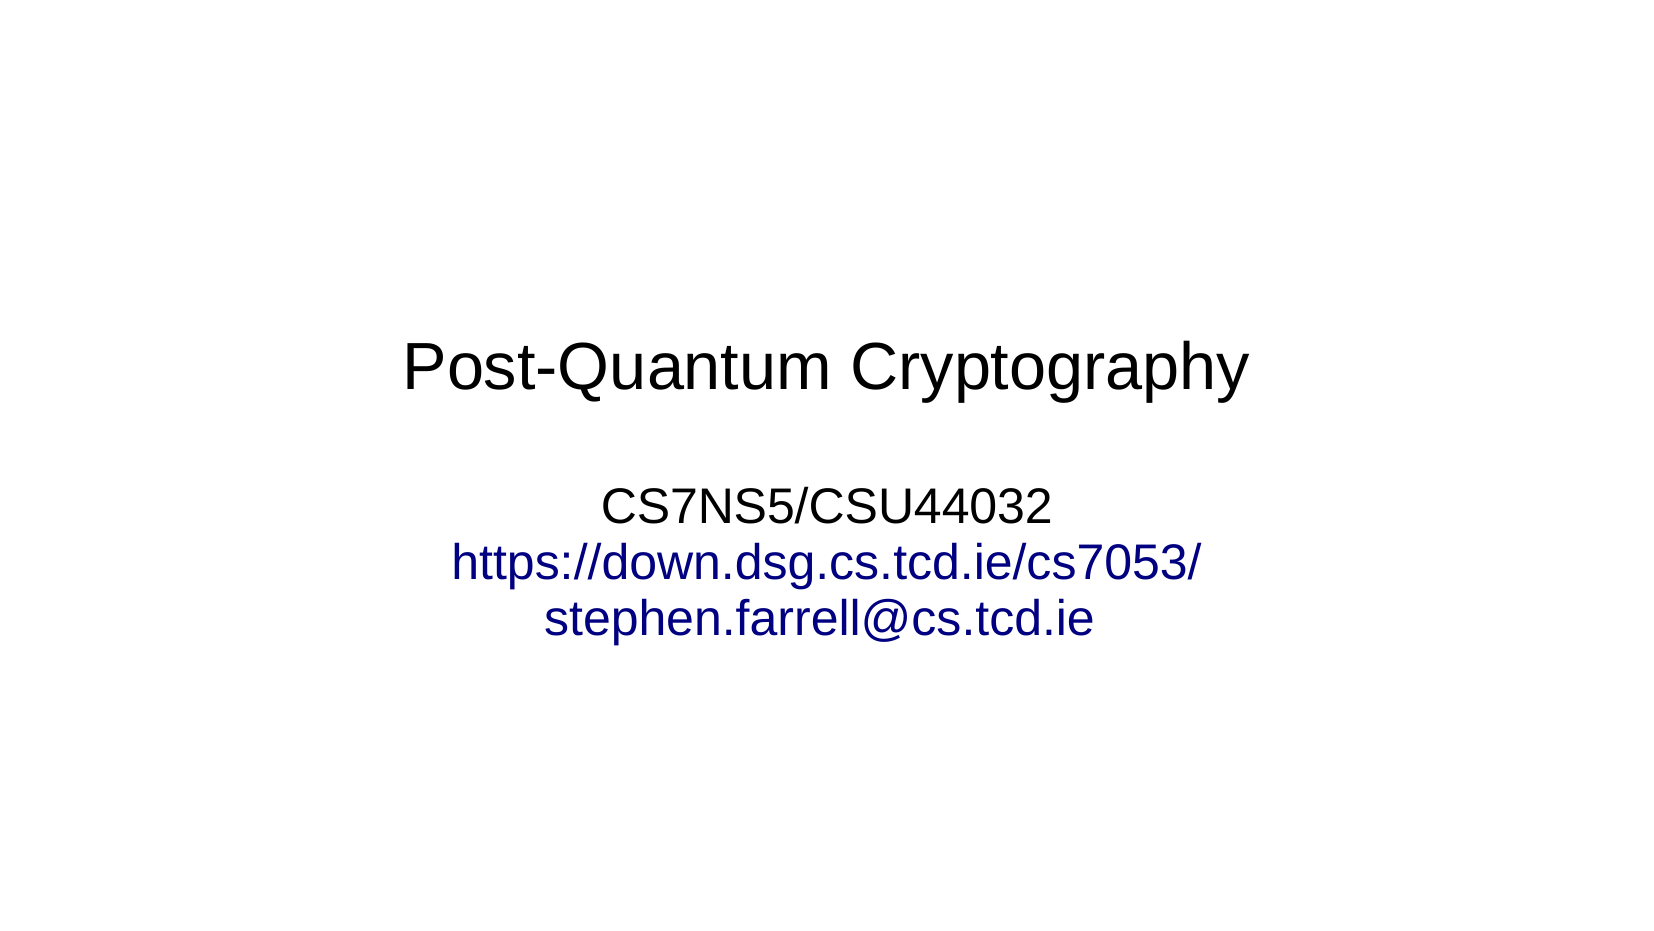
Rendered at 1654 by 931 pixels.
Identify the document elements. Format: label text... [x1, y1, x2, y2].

subtitle Post-Quantum Cryptography CS7NS5/CSU44032 https://down.dsg.cs.tcd.ie/cs7053/ stephen.farrell@cs.tcd.ie [82, 217, 1571, 758]
